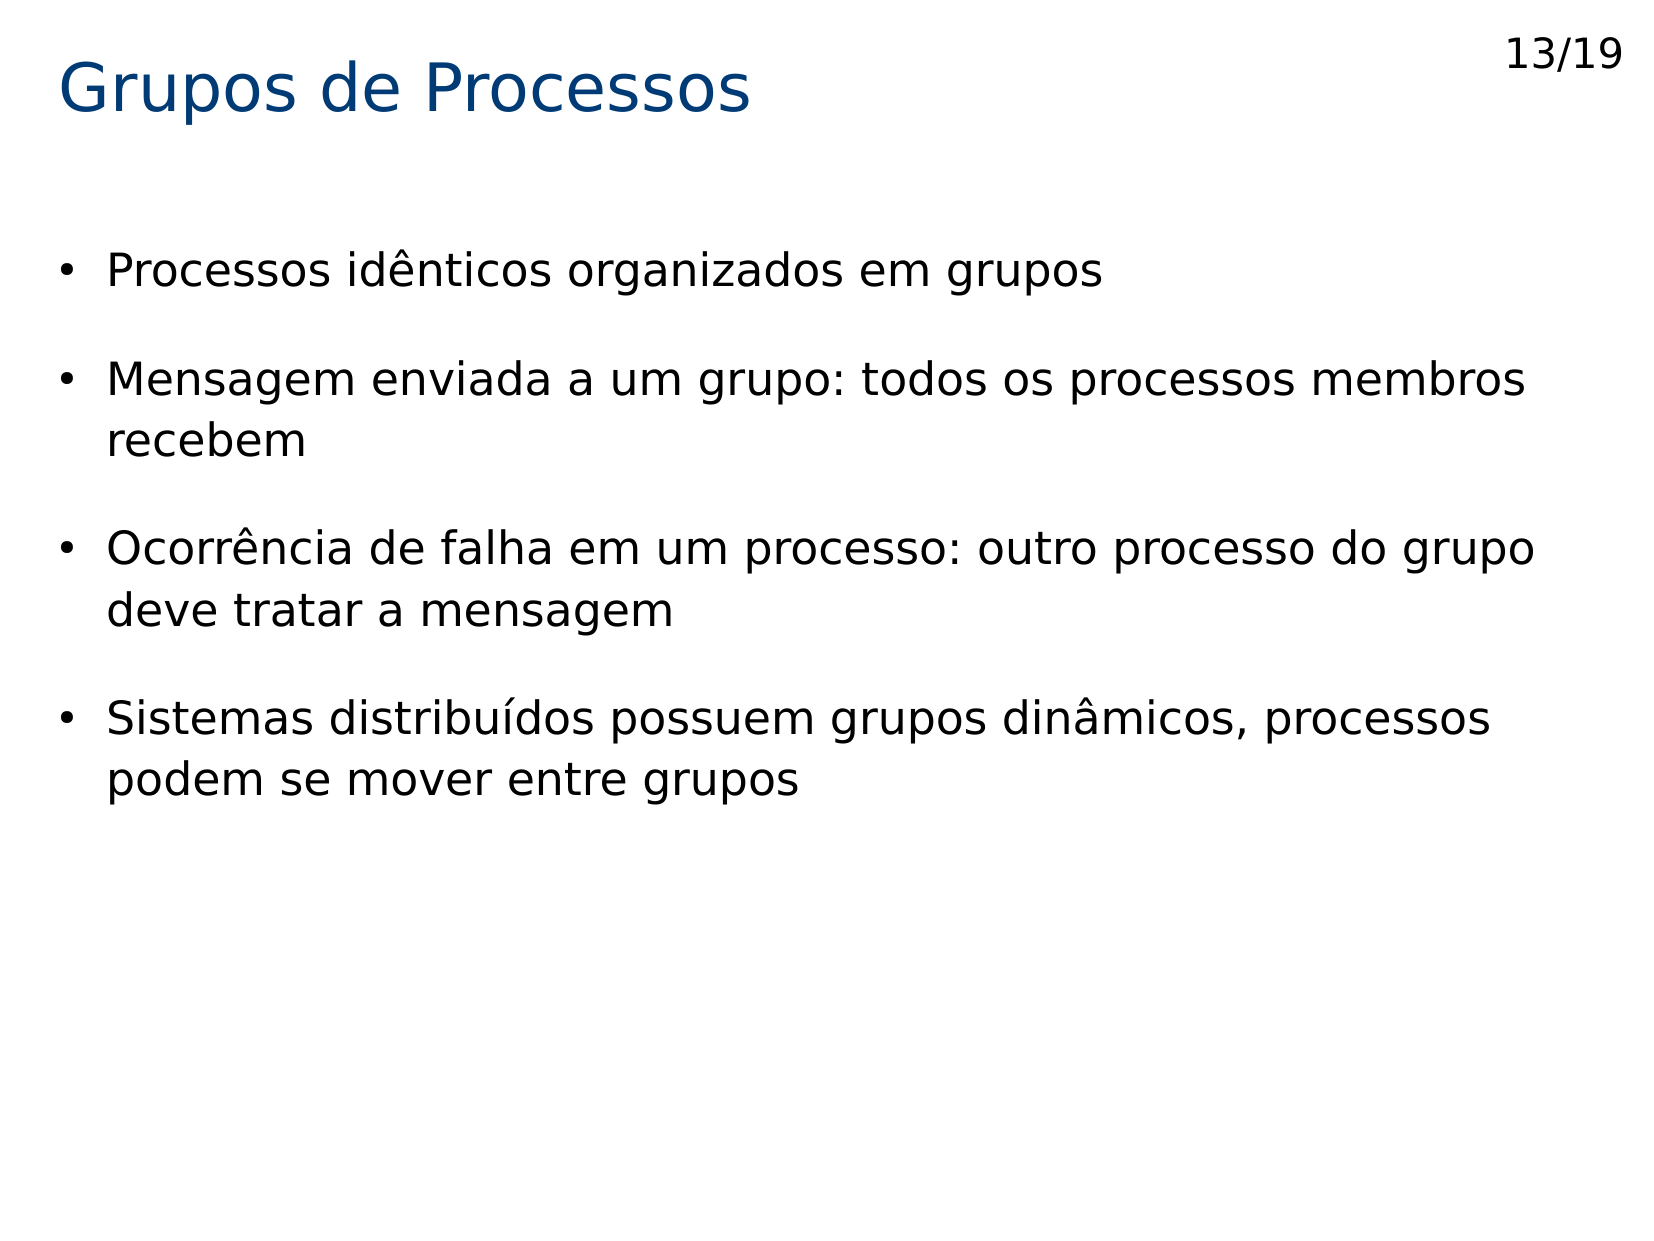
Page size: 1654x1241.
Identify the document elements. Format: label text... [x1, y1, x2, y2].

list Processos idênticos organizados em grupos Mensagem enviada a um grupo: todos os processos membros recebem Ocorrência de falha em um processo: outro processo do grupo deve tratar a mensagem Sistemas distribuídos possuem grupos dinâmicos, processos podem se mover entre grupos [59, 236, 1595, 1211]
title Grupos de Processos [59, 29, 1506, 148]
